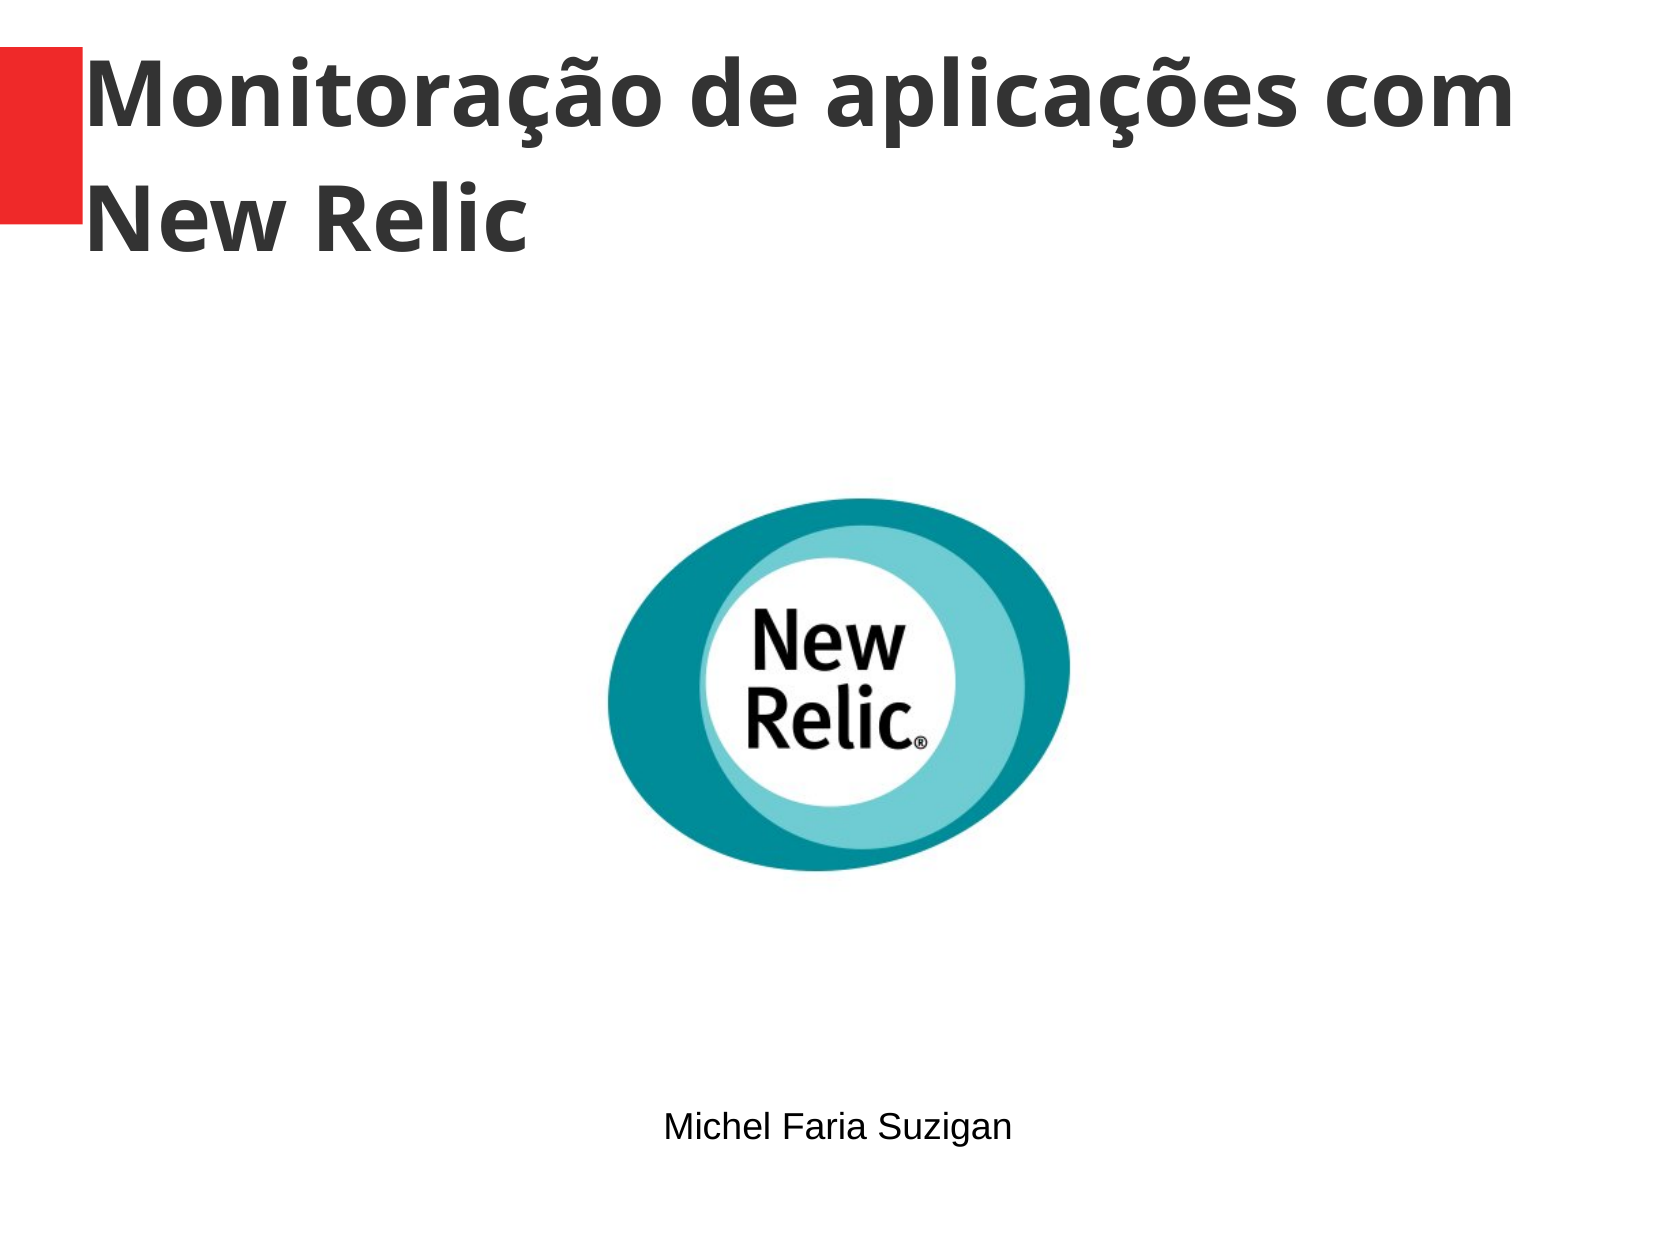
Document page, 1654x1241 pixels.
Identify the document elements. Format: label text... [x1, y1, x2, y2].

title Monitoração de aplicações com New Relic [82, 45, 1571, 261]
picture [566, 413, 1111, 957]
text_box Michel Faria Suzigan [648, 1098, 1028, 1156]
